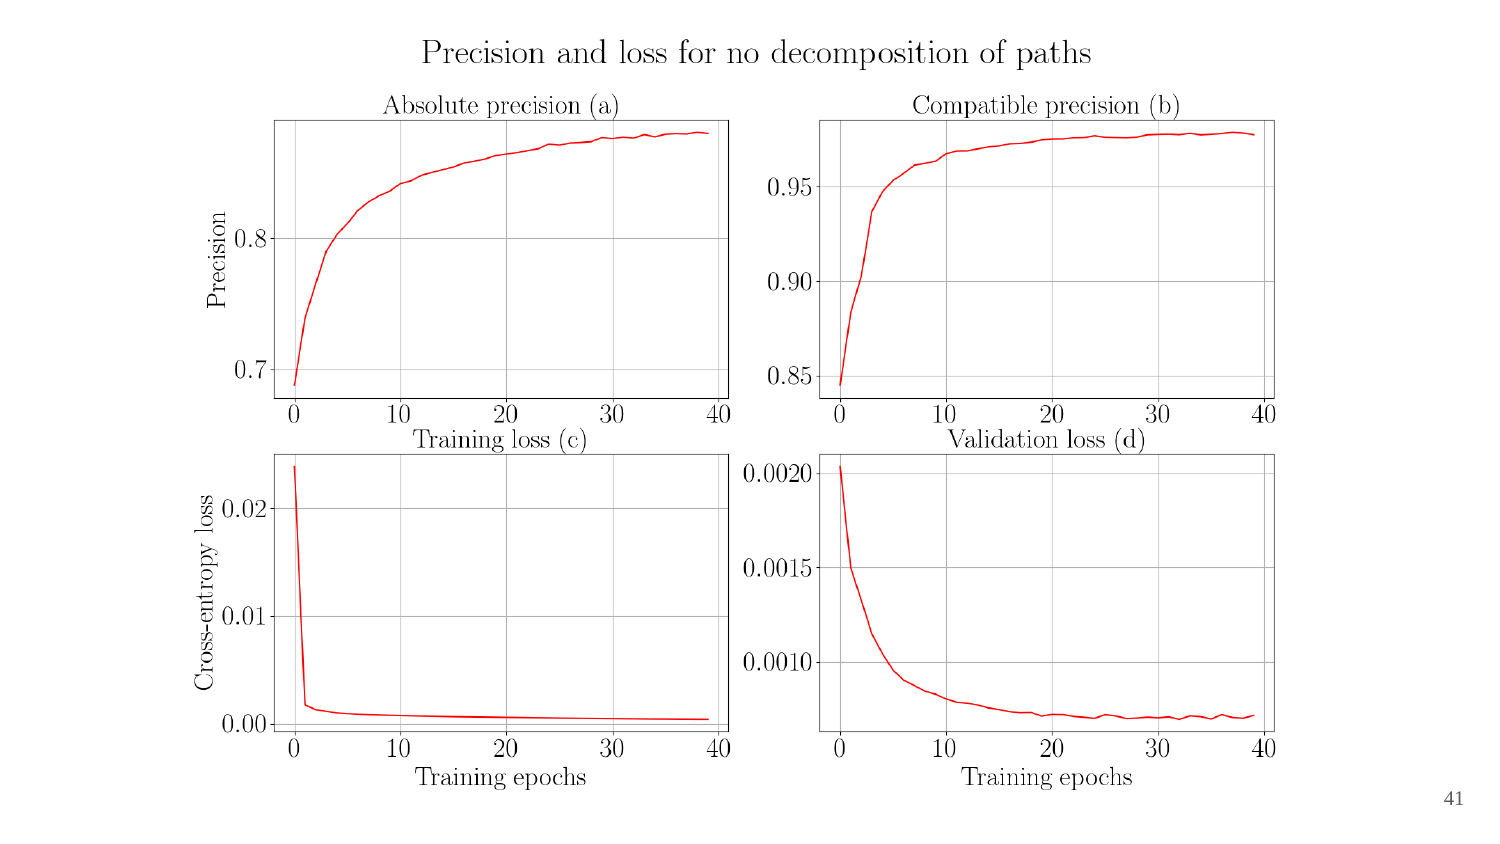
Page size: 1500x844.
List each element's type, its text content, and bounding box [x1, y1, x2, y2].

picture [112, 24, 1403, 819]
slide_number <number> [1389, 764, 1480, 830]
